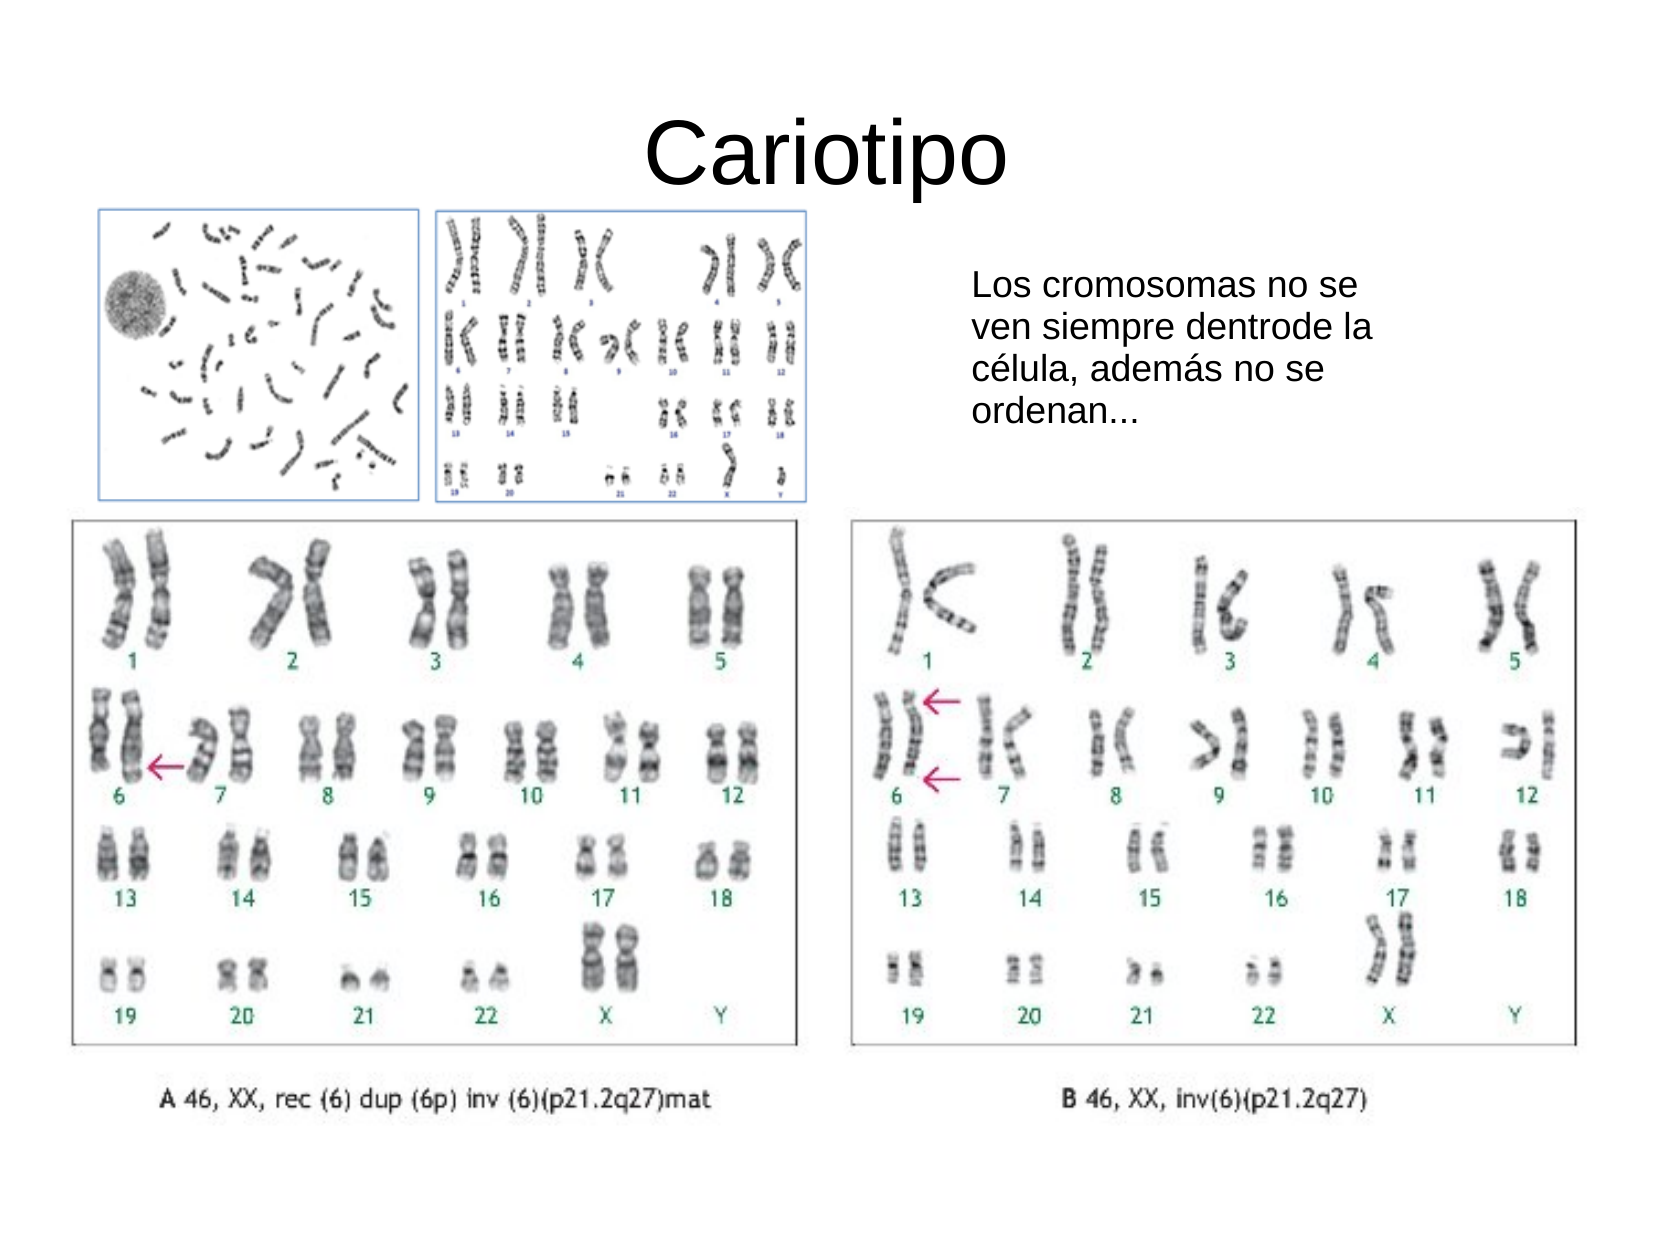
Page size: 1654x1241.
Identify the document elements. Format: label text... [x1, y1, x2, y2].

picture [50, 200, 1595, 1137]
title Cariotipo [82, 49, 1571, 257]
text_box Los cromosomas no se ven siempre dentrode la célula, además no se ordenan... [956, 256, 1406, 440]
